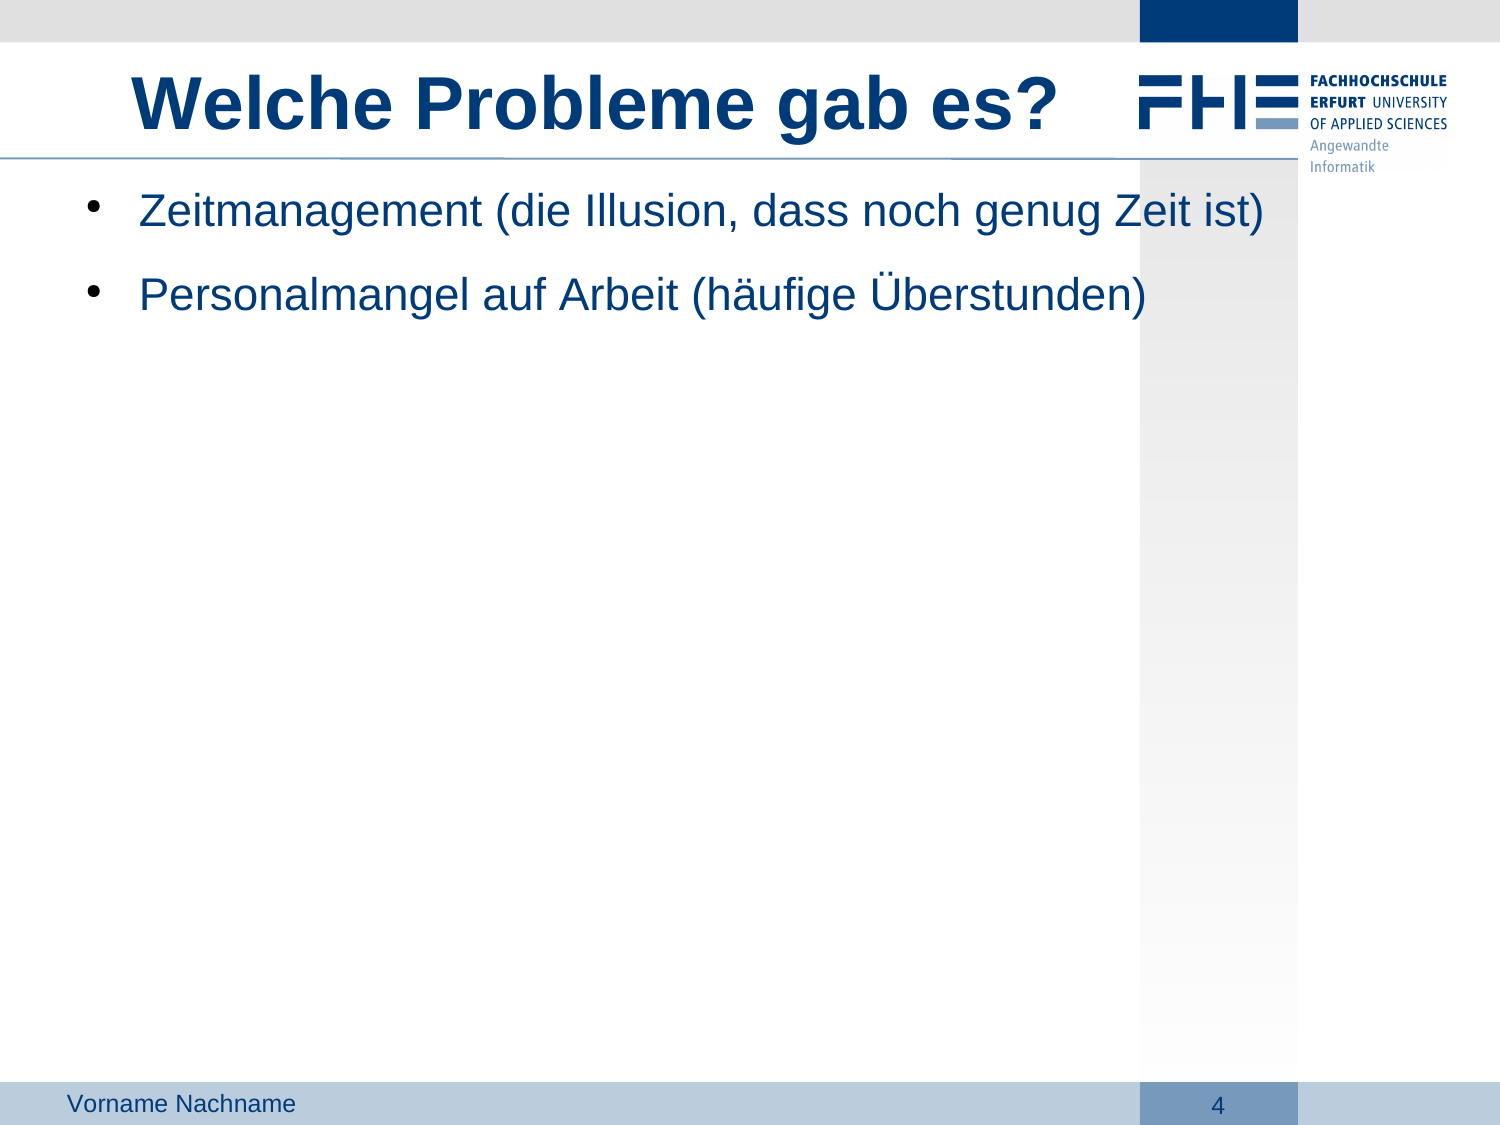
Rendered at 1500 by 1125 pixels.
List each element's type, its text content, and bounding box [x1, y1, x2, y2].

list Zeitmanagement (die Illusion, dass noch genug Zeit ist) Personalmangel auf Arbeit (häufige Überstunden) [53, 172, 1500, 1083]
picture [1139, 75, 1447, 172]
title Welche Probleme gab es? [53, 58, 1140, 142]
